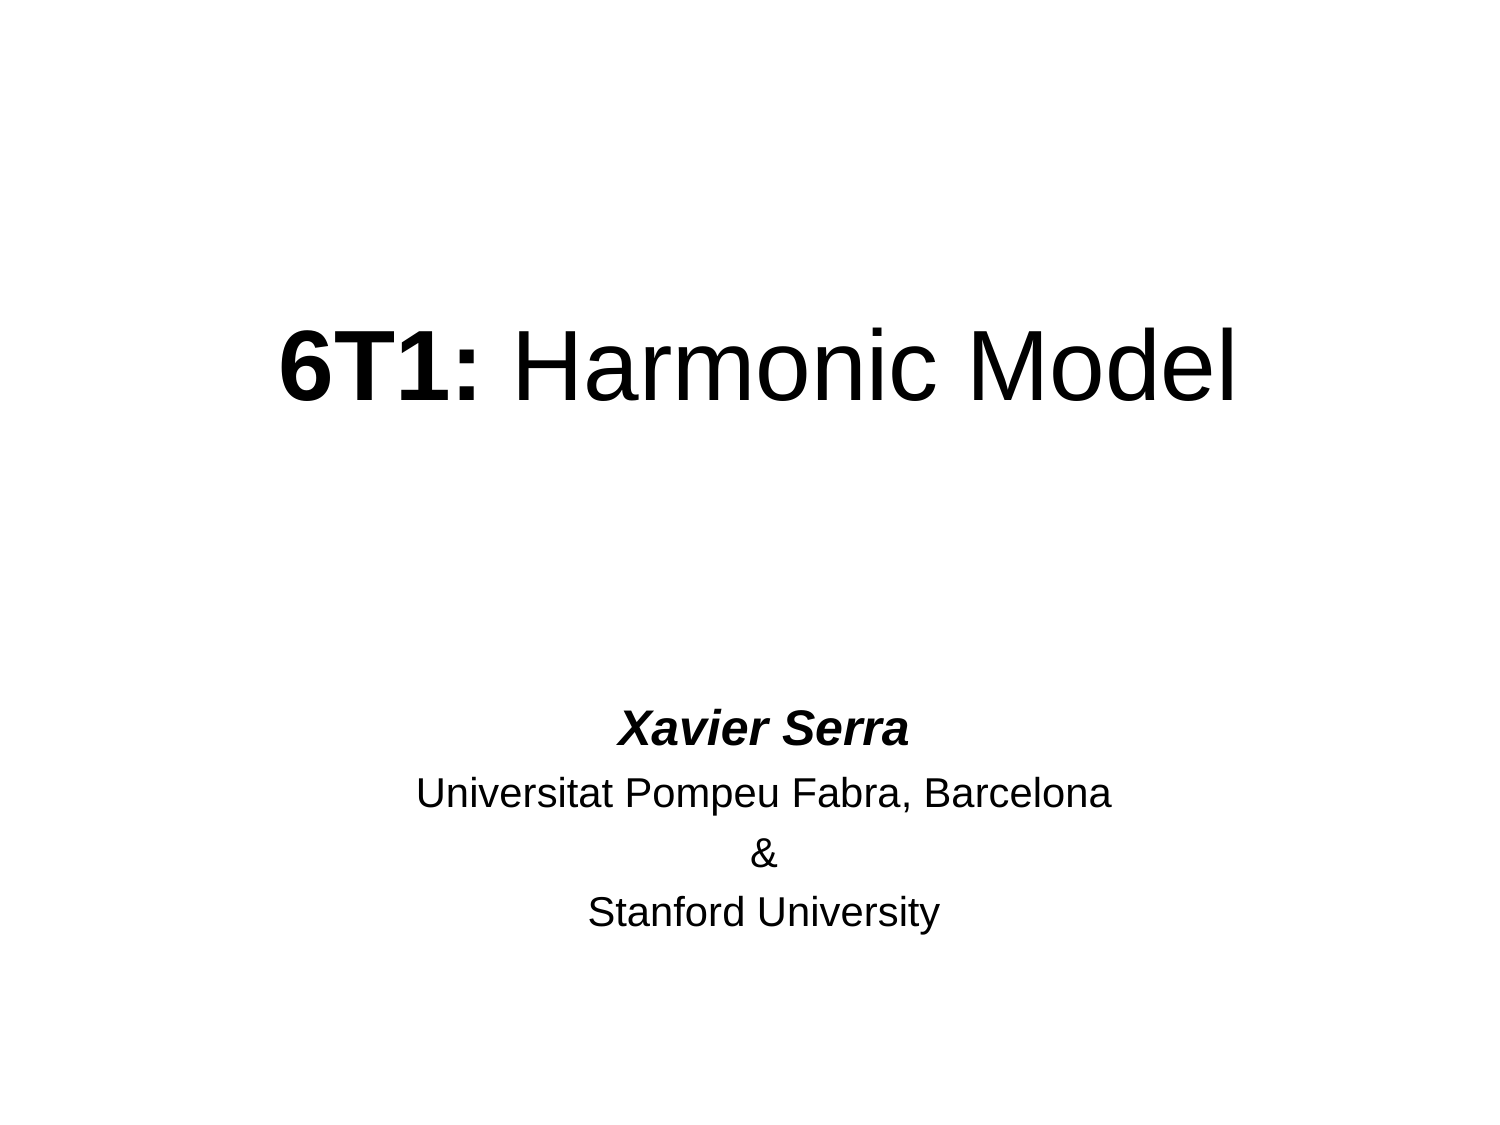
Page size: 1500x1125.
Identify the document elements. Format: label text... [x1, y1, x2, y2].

text_box Xavier Serra Universitat Pompeu Fabra, Barcelona & Stanford University [307, 692, 1221, 899]
title 6T1: Harmonic Model [75, 90, 1406, 631]
